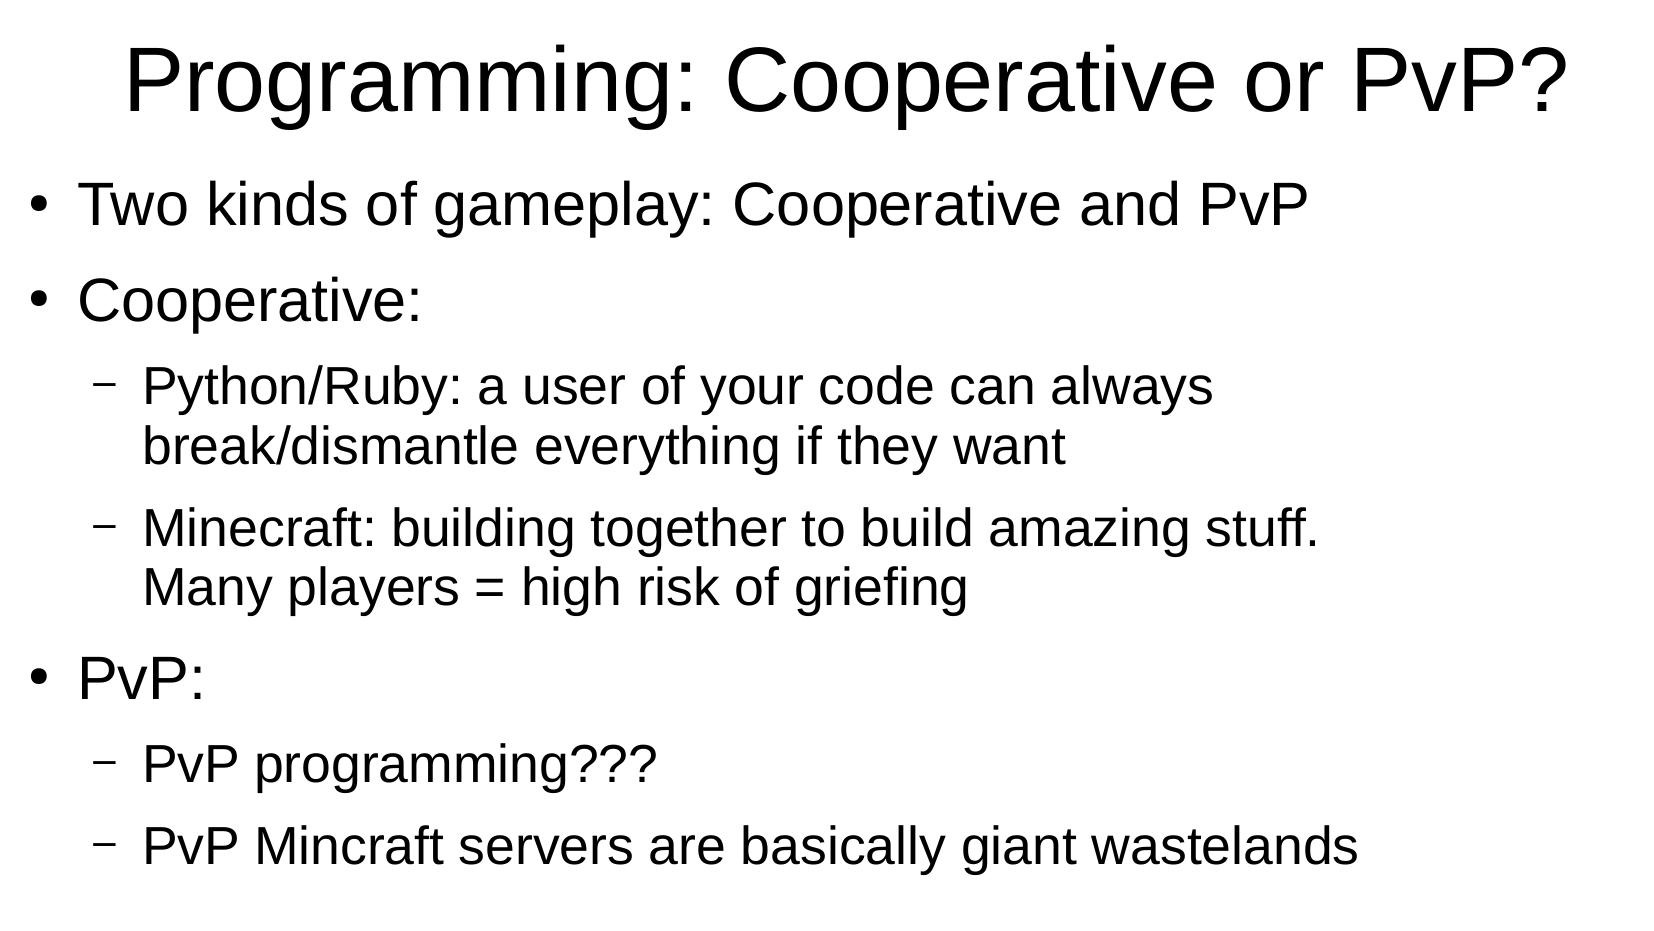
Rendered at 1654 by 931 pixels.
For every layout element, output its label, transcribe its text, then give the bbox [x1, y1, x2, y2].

list Two kinds of gameplay: Cooperative and PvP Cooperative: Python/Ruby: a user of your code can always break/dismantle everything if they want Minecraft: building together to build amazing stuff. Many players = high risk of griefing PvP: PvP programming??? PvP Mincraft servers are basically giant wastelands [11, 170, 1583, 883]
title Programming: Cooperative or PvP? [41, 0, 1583, 170]
